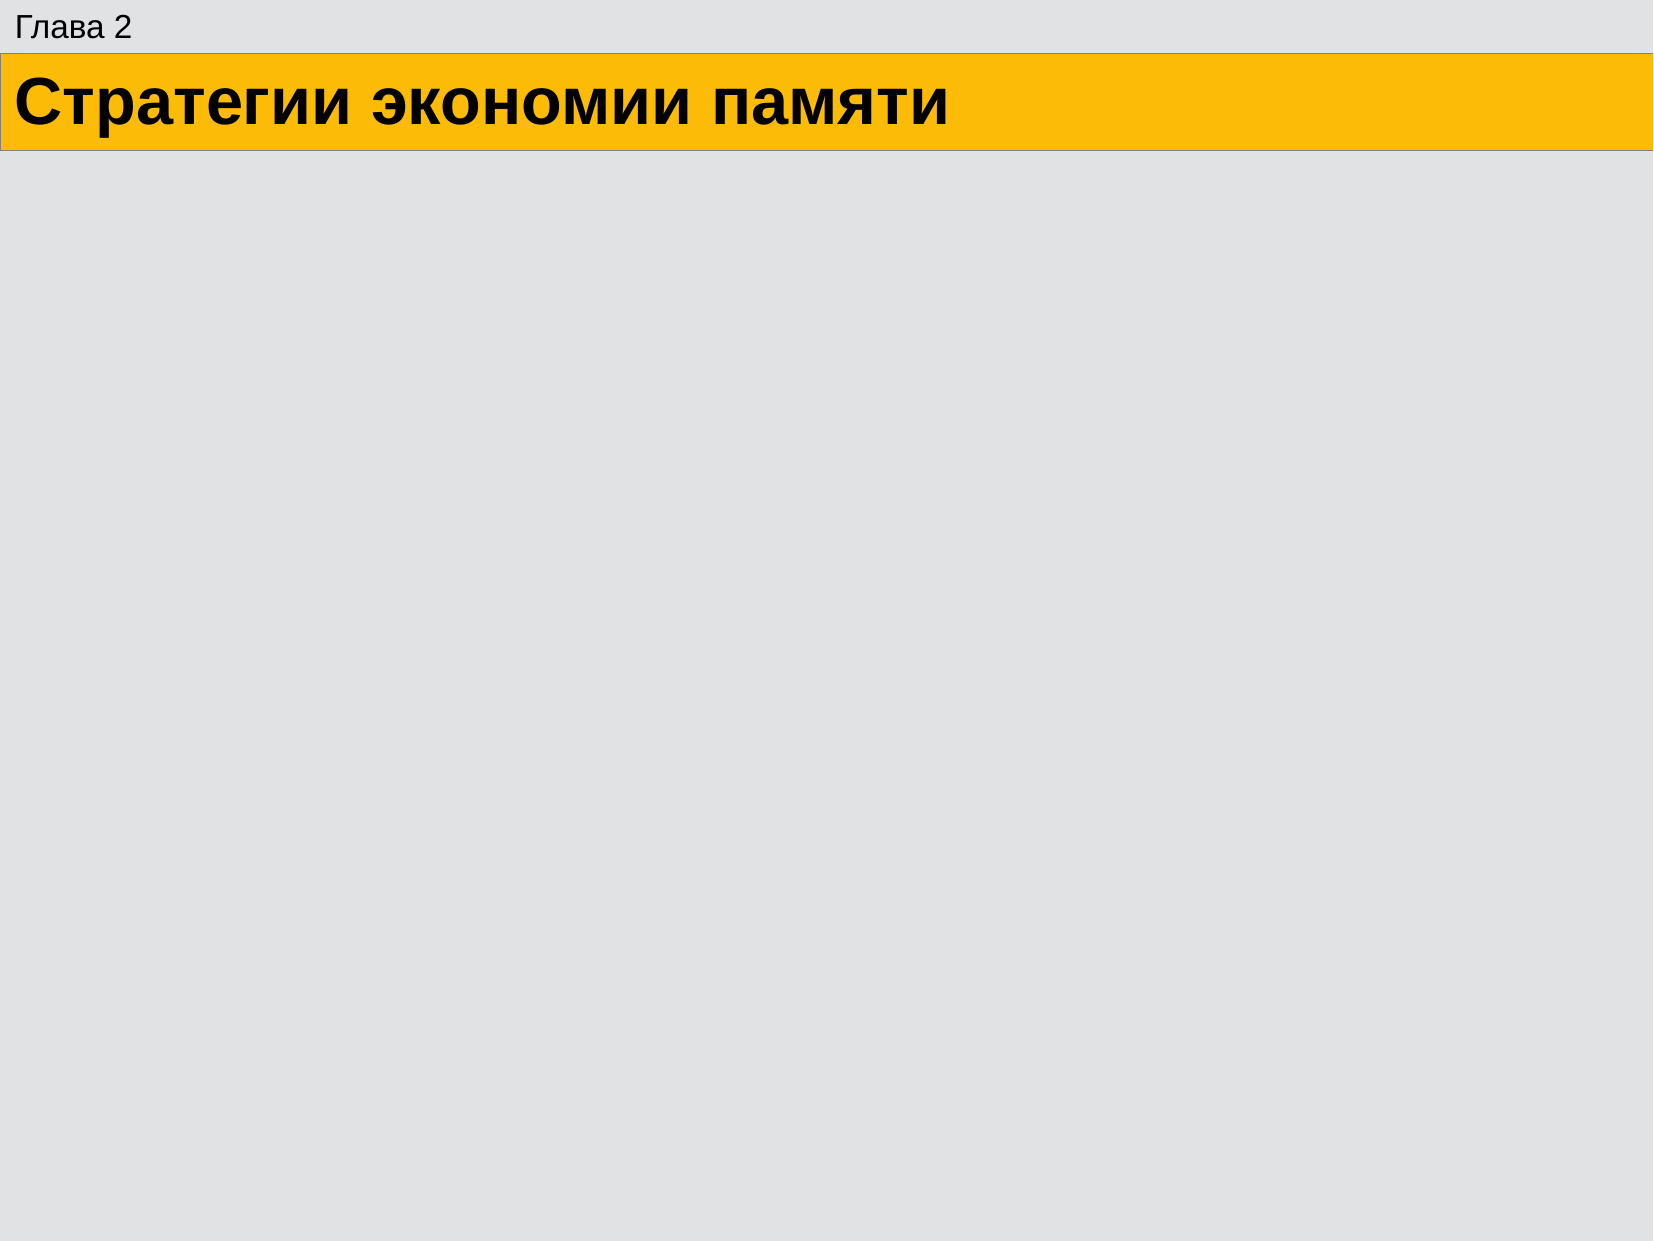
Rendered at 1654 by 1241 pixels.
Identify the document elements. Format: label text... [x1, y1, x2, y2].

text_box Стратегии экономии памяти [0, 53, 1653, 151]
text_box Глава 2 [0, 1, 129, 58]
